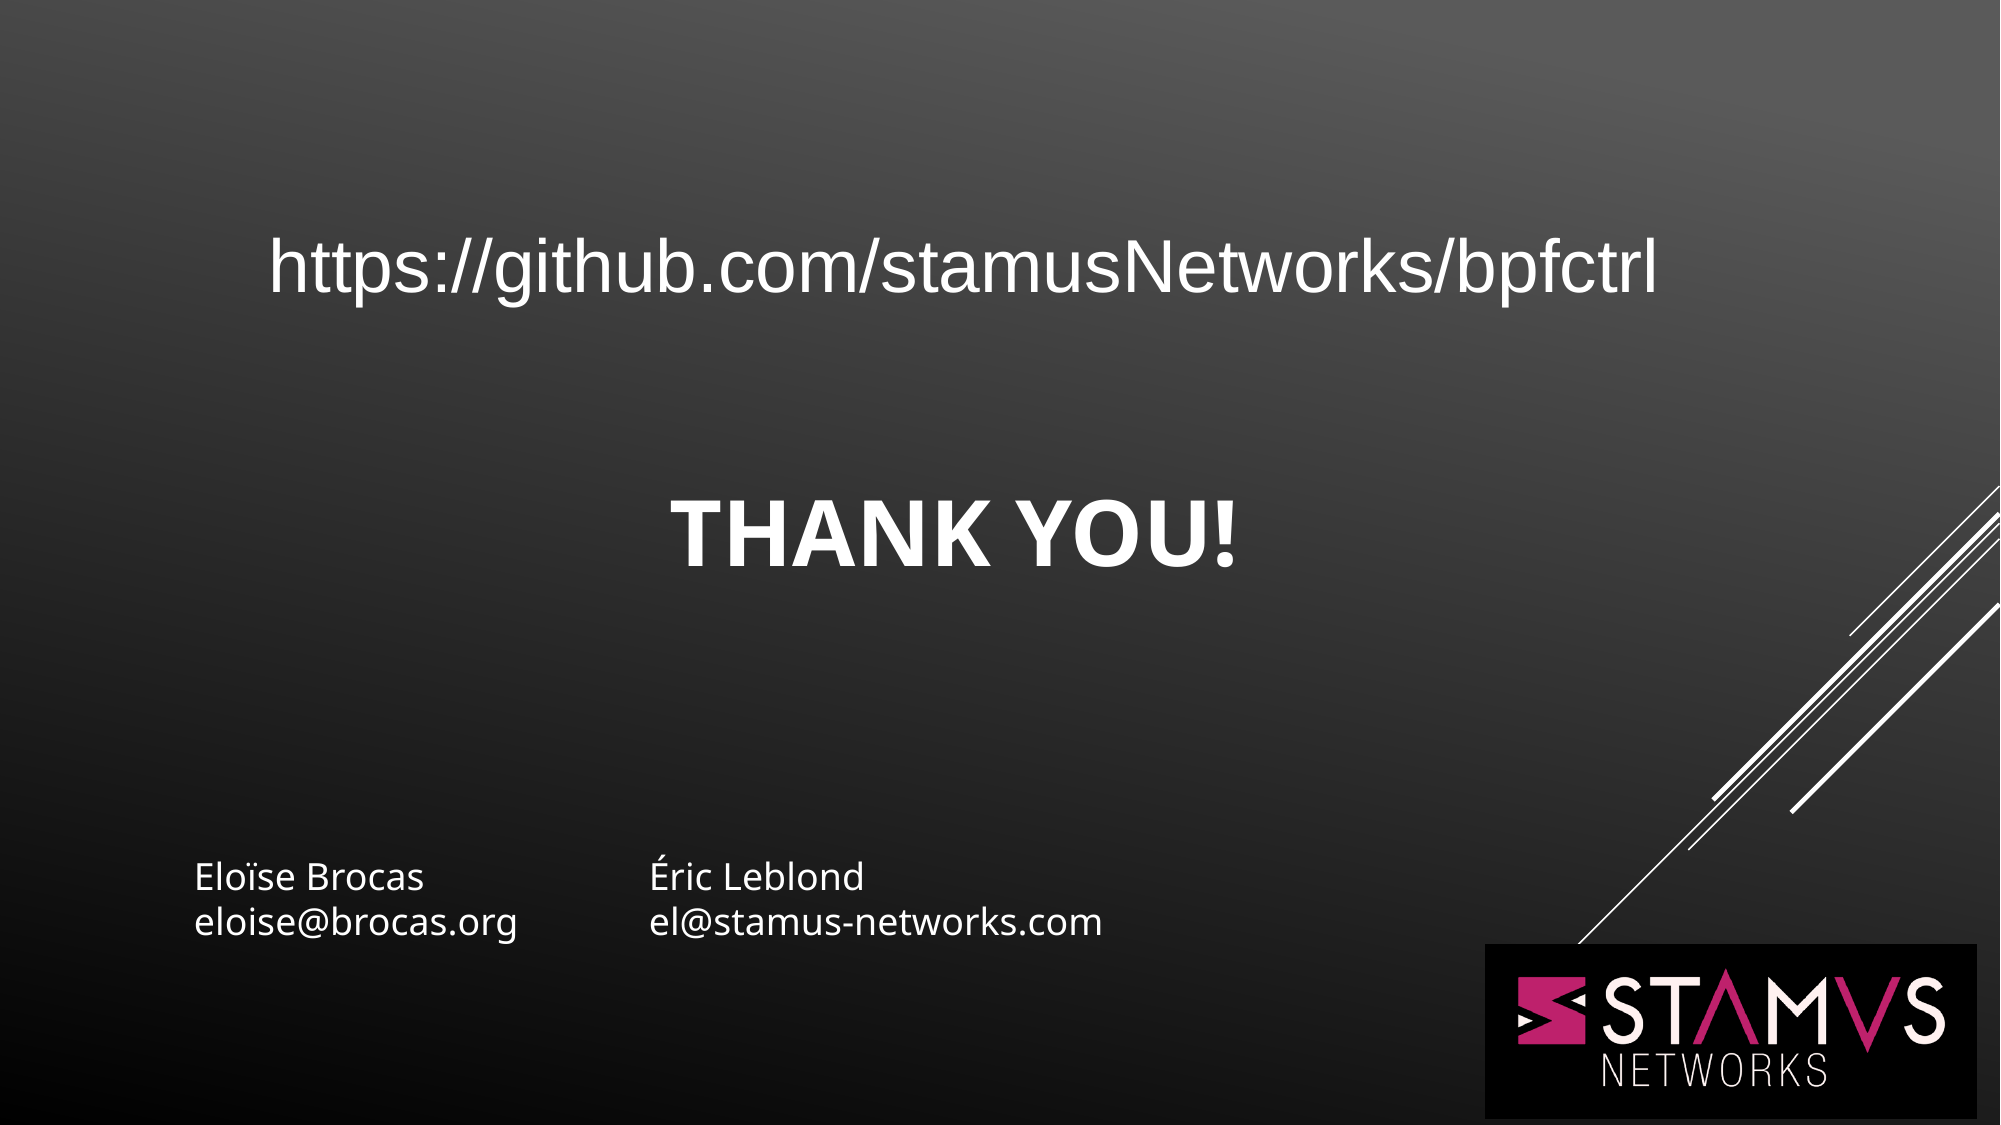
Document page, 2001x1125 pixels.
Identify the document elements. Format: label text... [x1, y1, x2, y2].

text_box Eloïse Brocas eloise@brocas.org [179, 845, 534, 951]
text_box https://github.com/stamusNetworks/bpfctrl [253, 216, 1794, 316]
title Thank You! [254, 405, 1655, 653]
text_box Éric Leblond el@stamus-networks.com [633, 845, 1119, 951]
picture [1485, 944, 1977, 1119]
